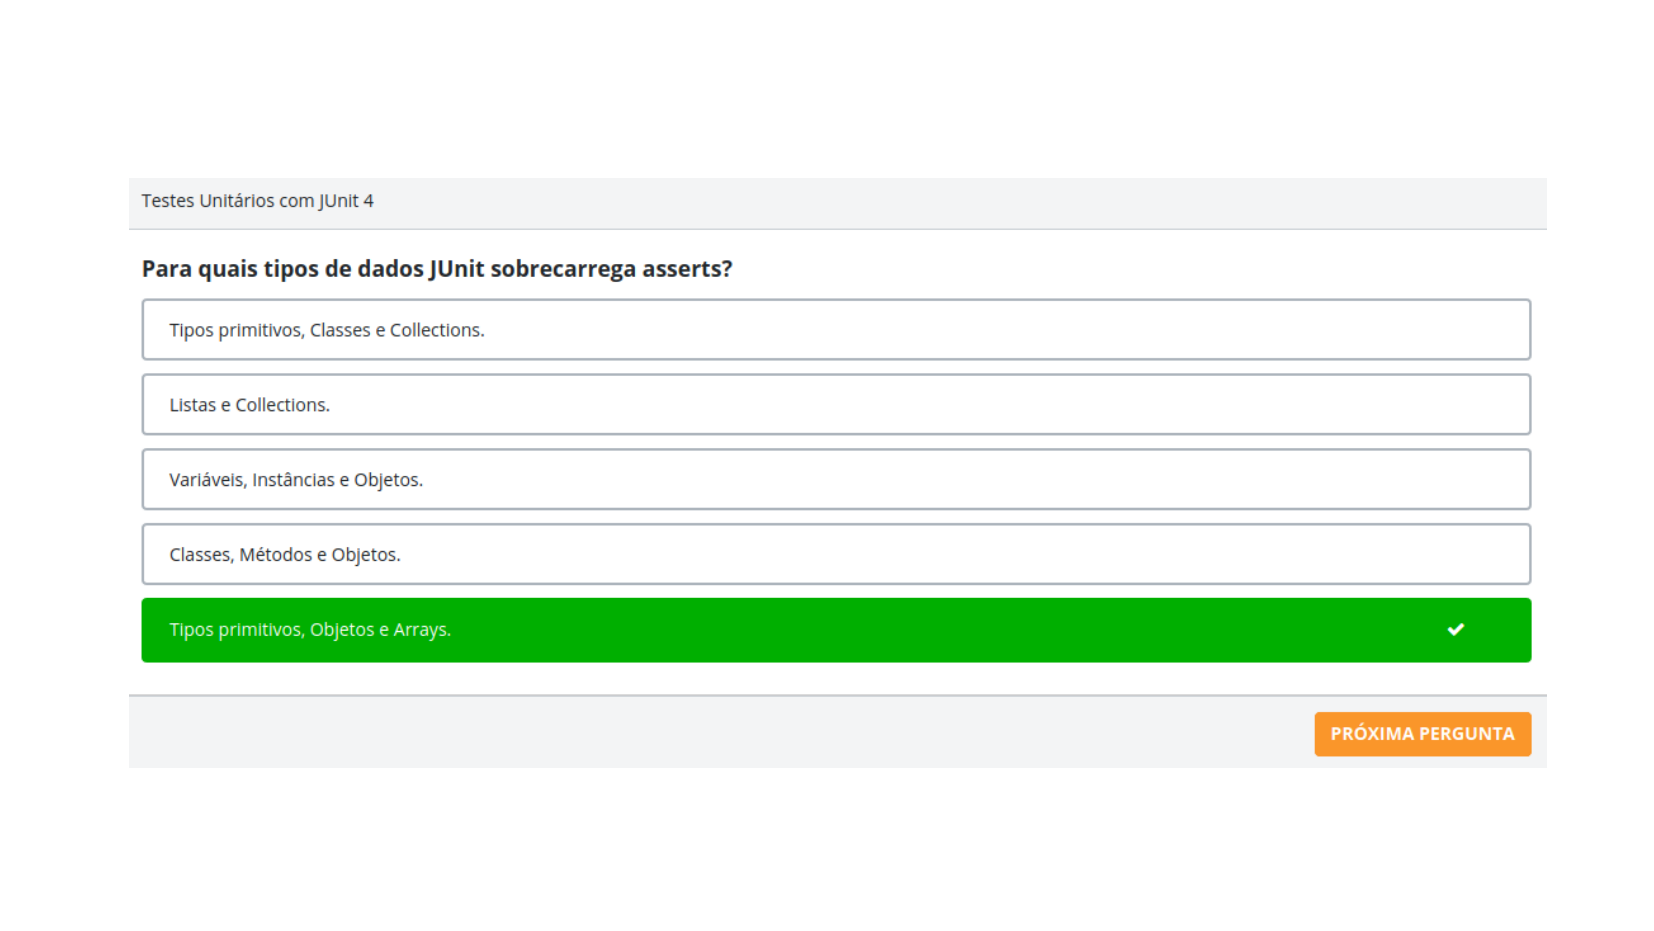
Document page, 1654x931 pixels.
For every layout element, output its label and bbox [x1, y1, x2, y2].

picture [129, 178, 1547, 768]
